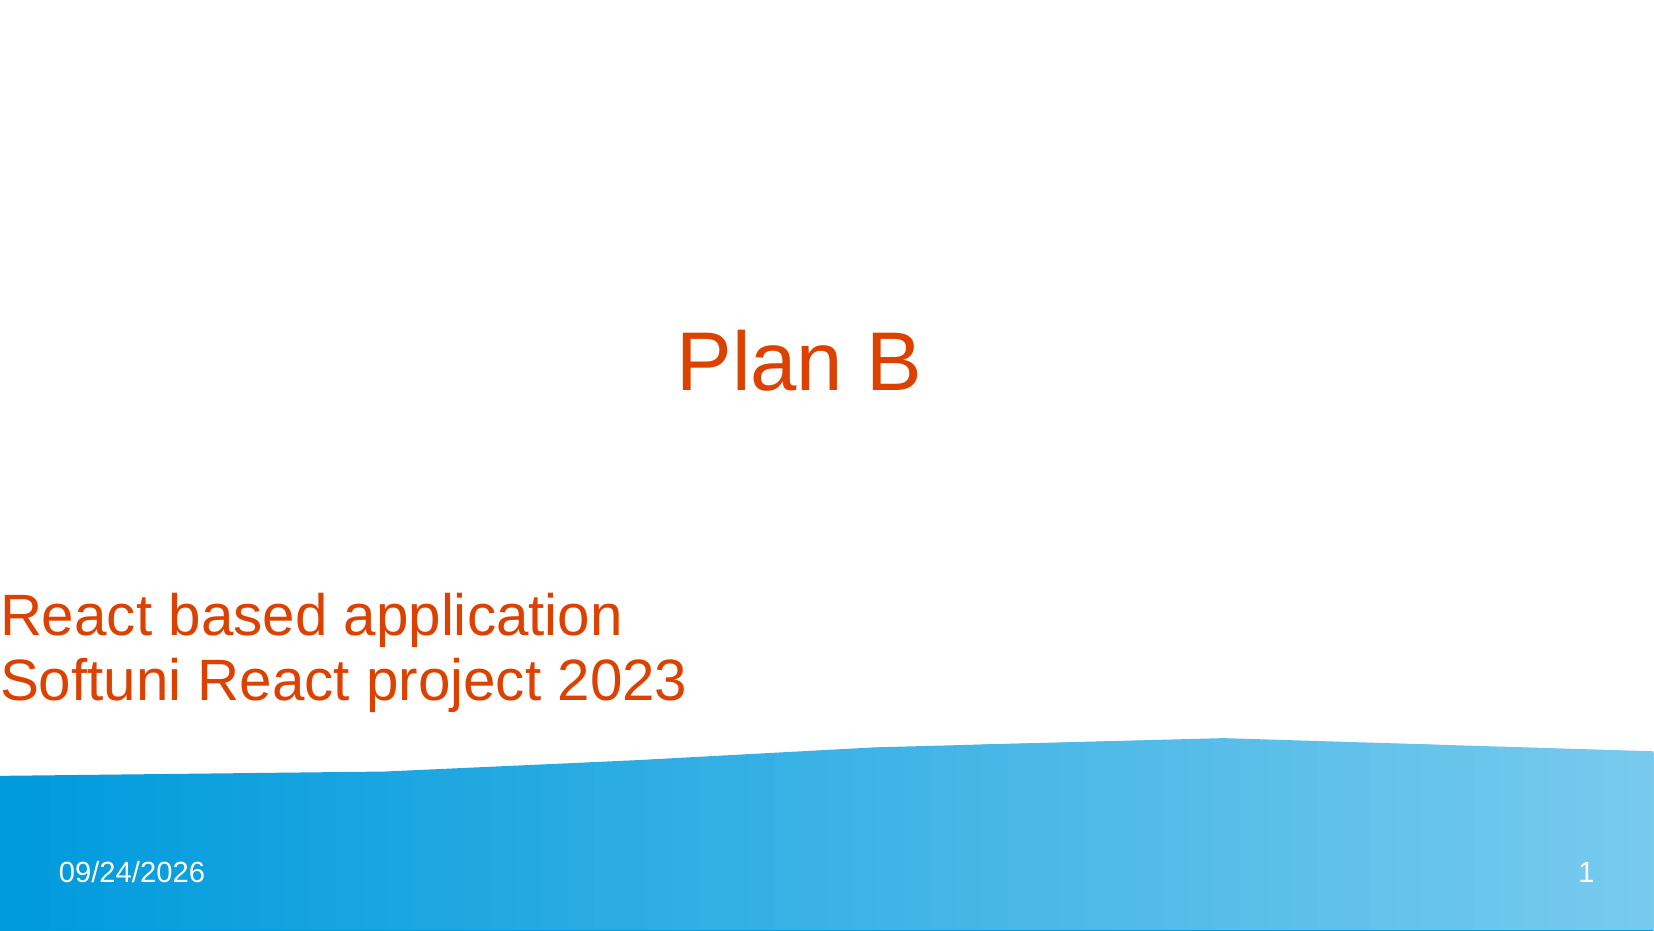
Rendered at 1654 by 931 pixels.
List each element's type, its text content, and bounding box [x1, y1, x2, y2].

title Plan B [61, 272, 1538, 451]
title React based application Softuni React project 2023 [0, 505, 1477, 713]
